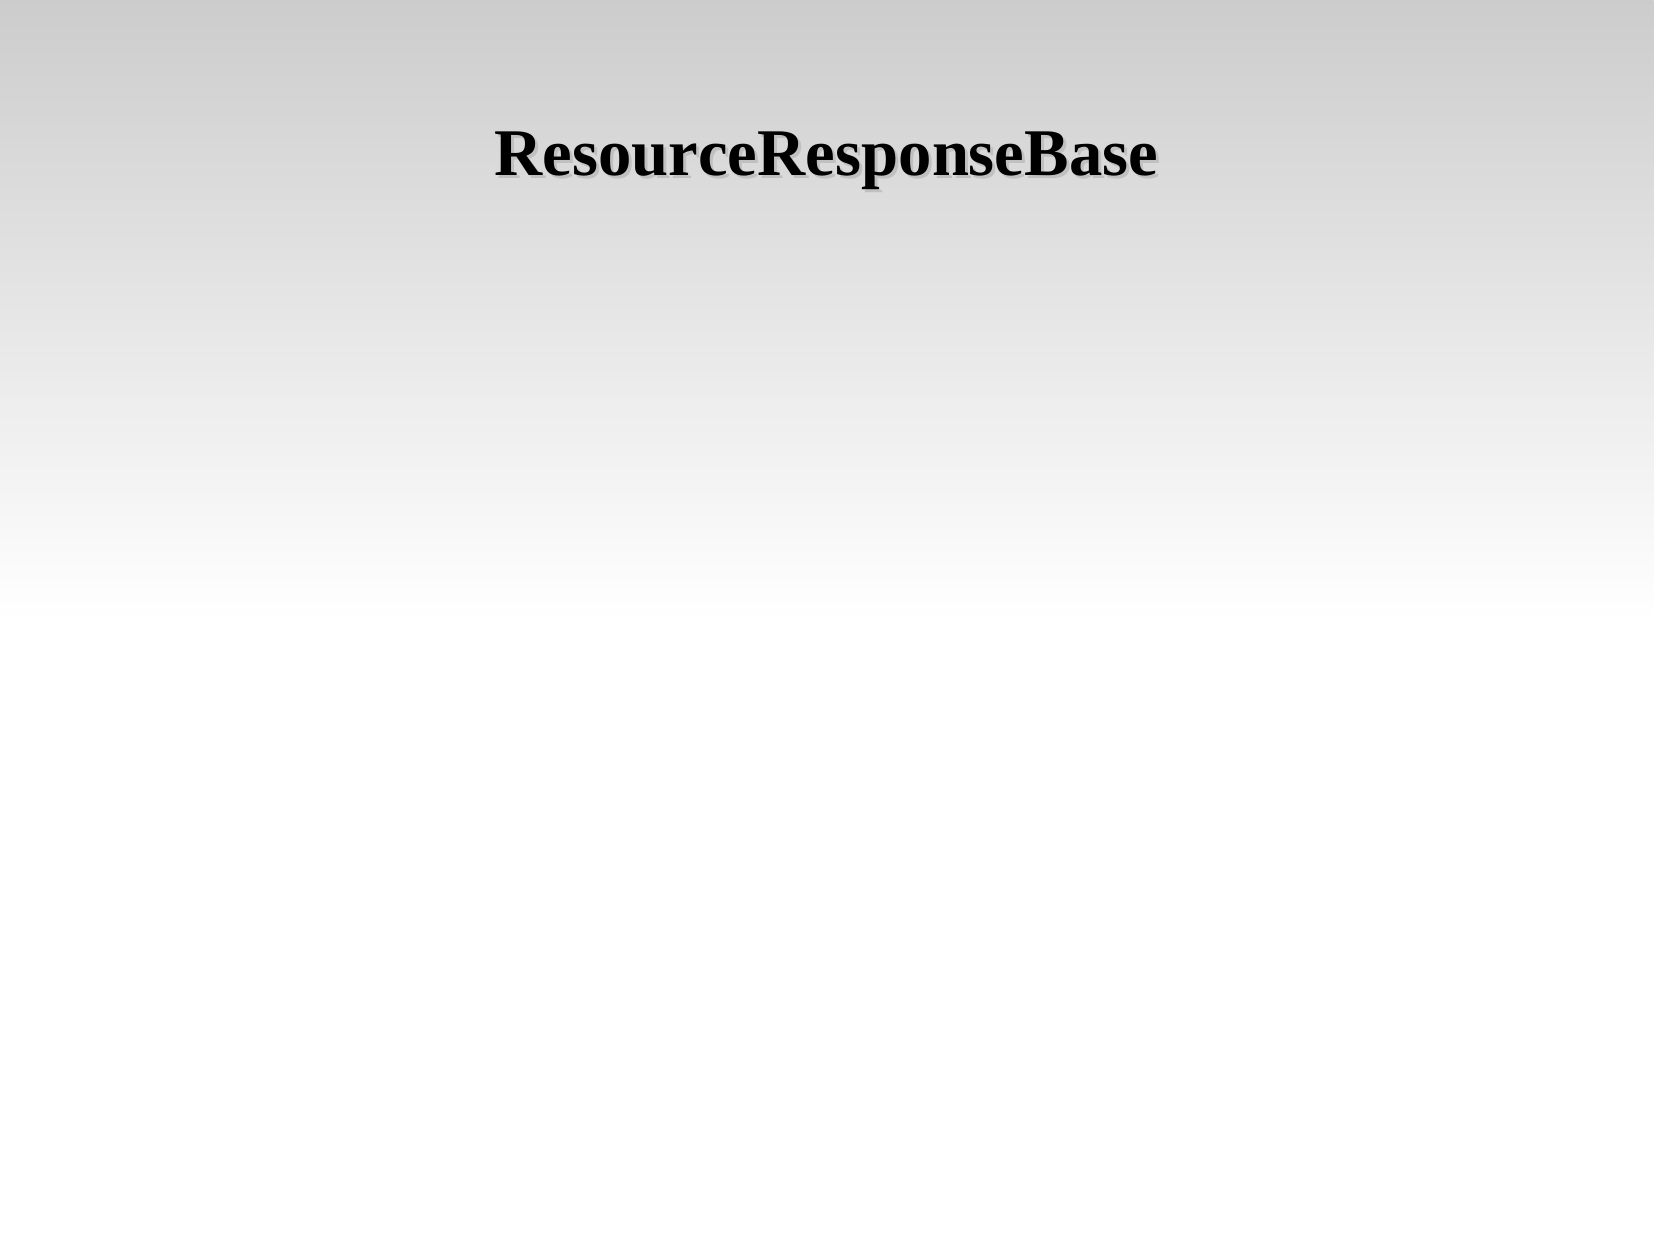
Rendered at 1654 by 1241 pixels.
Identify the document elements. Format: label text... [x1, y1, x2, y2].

title ResourceResponseBase [82, 56, 1571, 250]
